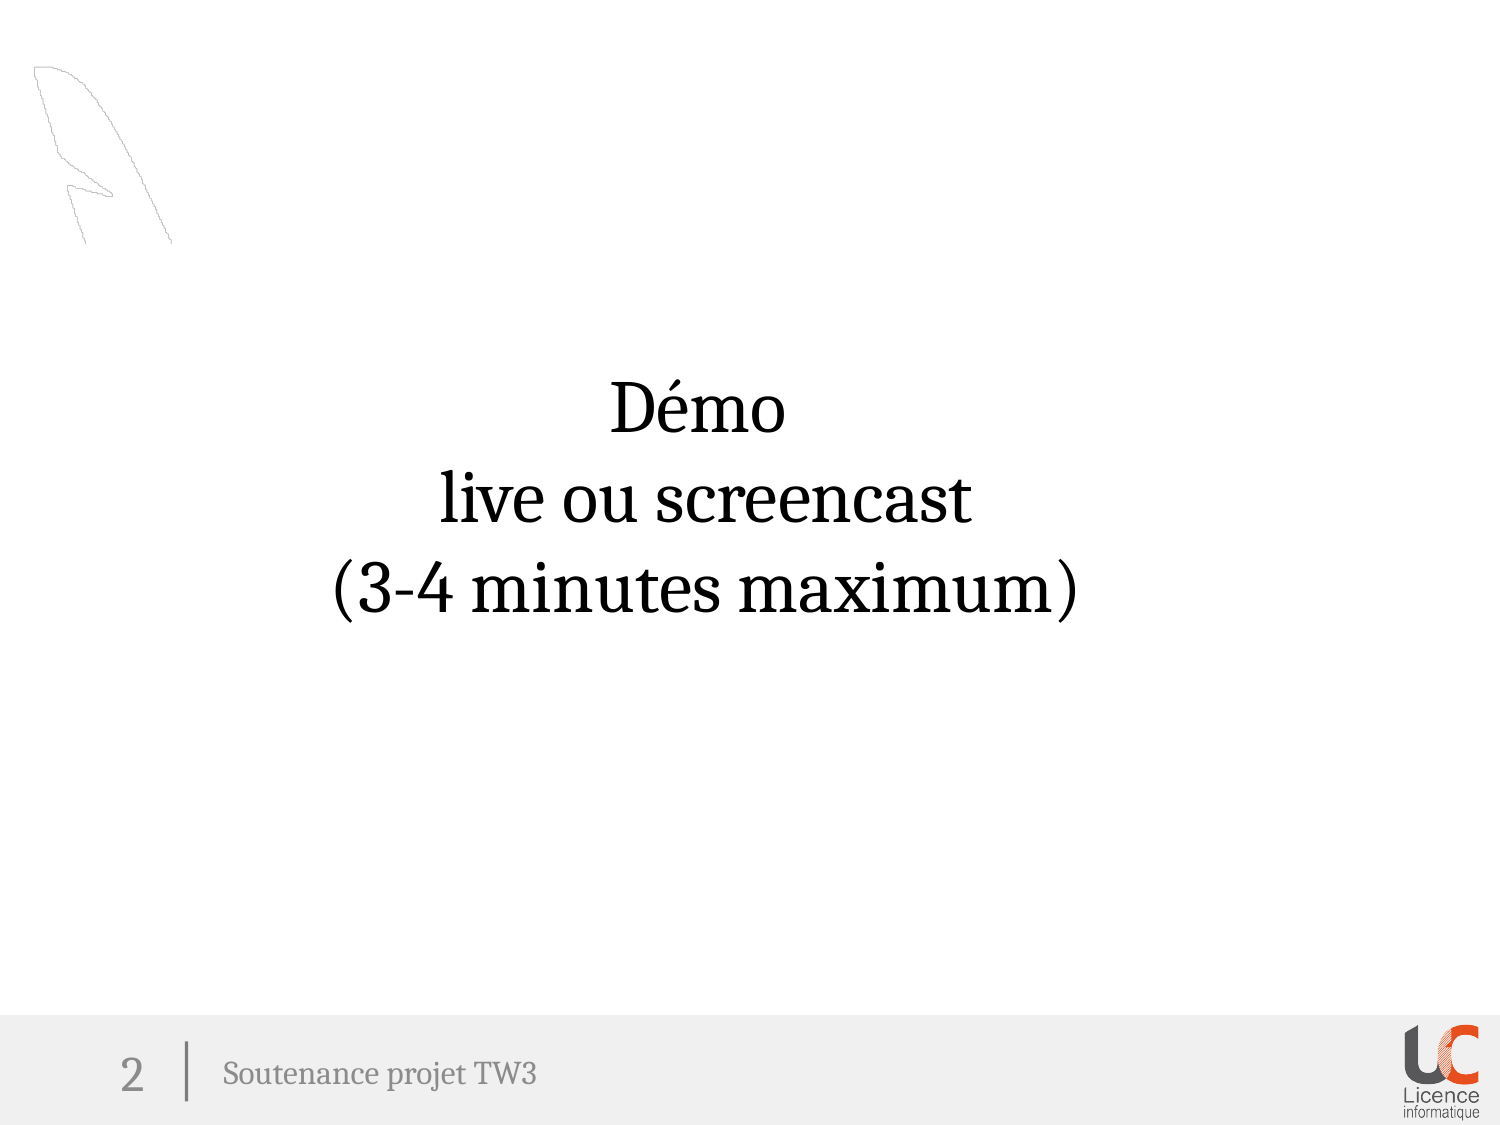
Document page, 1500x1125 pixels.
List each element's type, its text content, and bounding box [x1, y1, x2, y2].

picture [1398, 1020, 1484, 1122]
footer Soutenance projet TW3 [208, 1041, 1205, 1102]
slide_number <numéro> [29, 1041, 160, 1102]
text_box Démo live ou screencast (3-4 minutes maximum) [314, 349, 1099, 725]
picture [29, 63, 187, 244]
